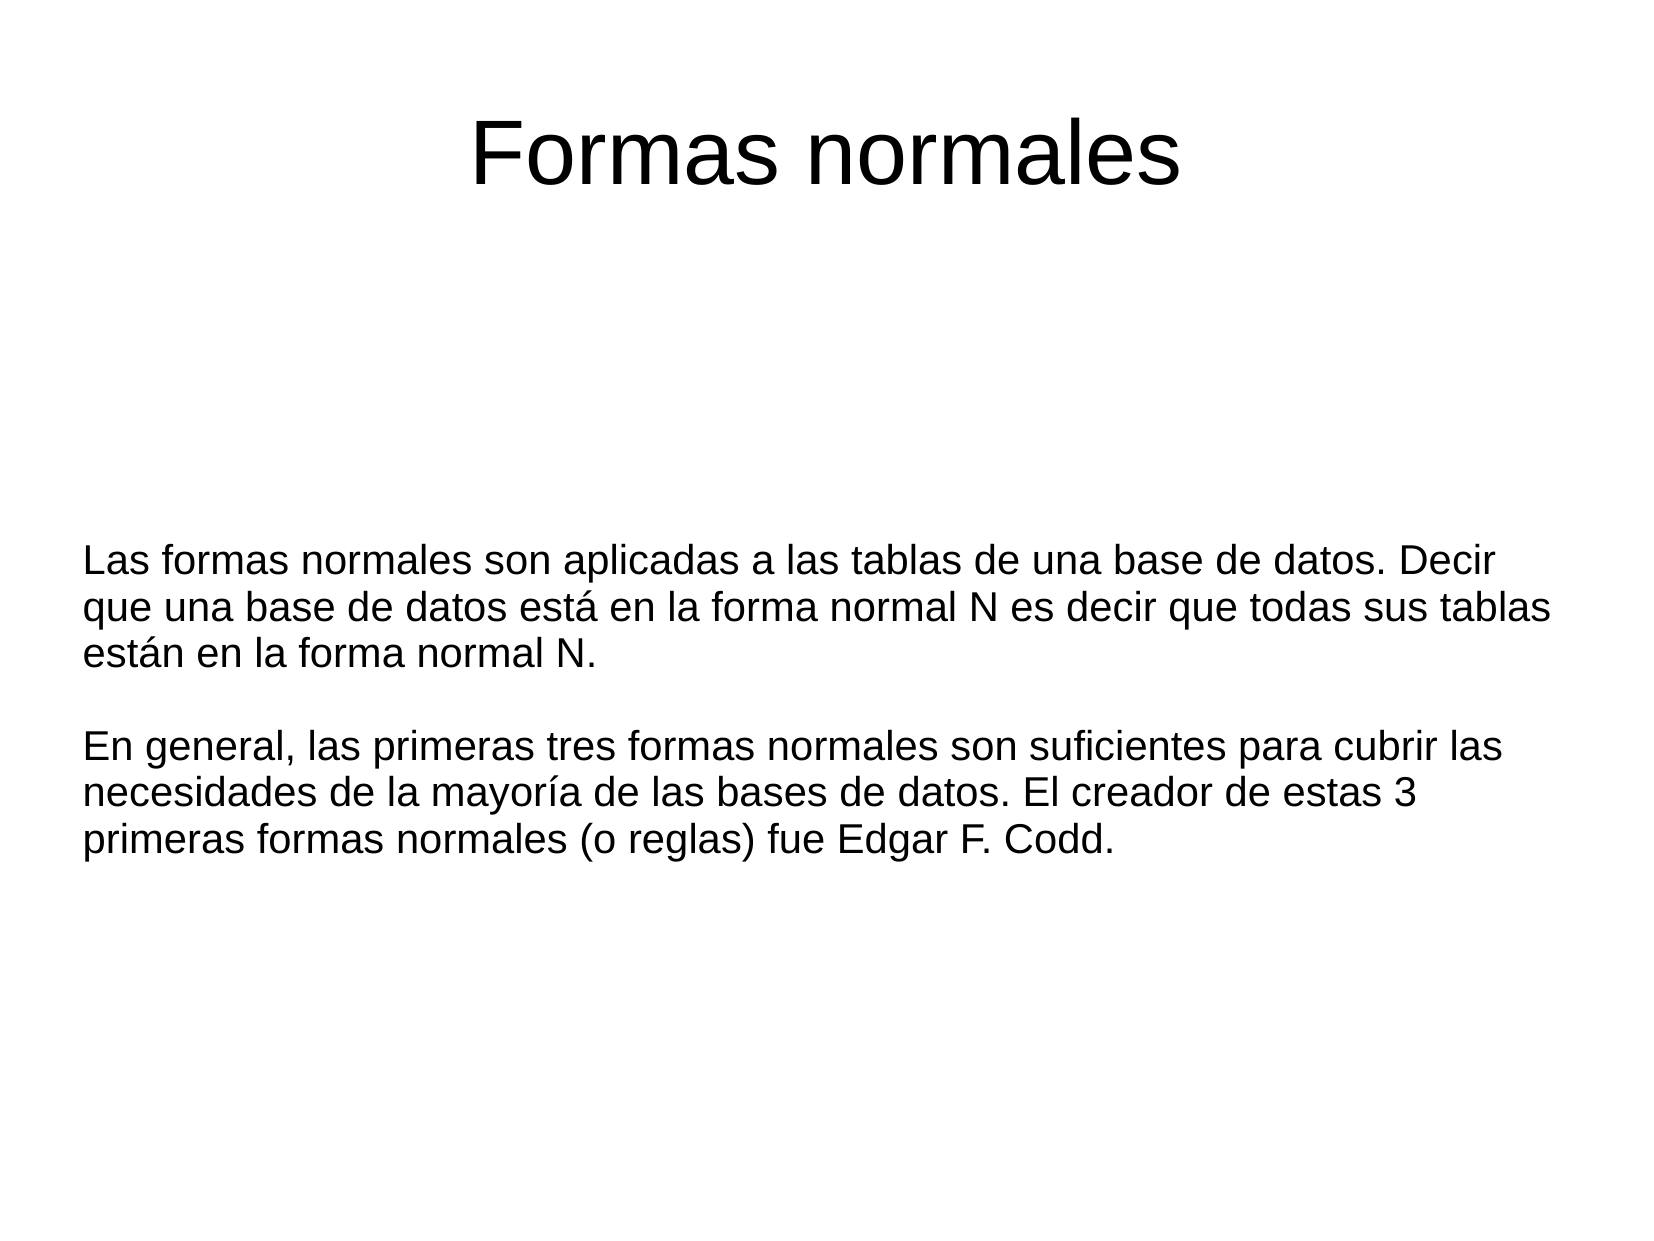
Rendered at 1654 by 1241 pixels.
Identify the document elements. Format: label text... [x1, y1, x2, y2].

title Formas normales [82, 49, 1571, 257]
subtitle Las formas normales son aplicadas a las tablas de una base de datos. Decir que una base de datos está en la forma normal N es decir que todas sus tablas están en la forma normal N. En general, las primeras tres formas normales son suficientes para cubrir las necesidades de la mayoría de las bases de datos. El creador de estas 3 primeras formas normales (o reglas) fue Edgar F. Codd. [82, 290, 1571, 1109]
